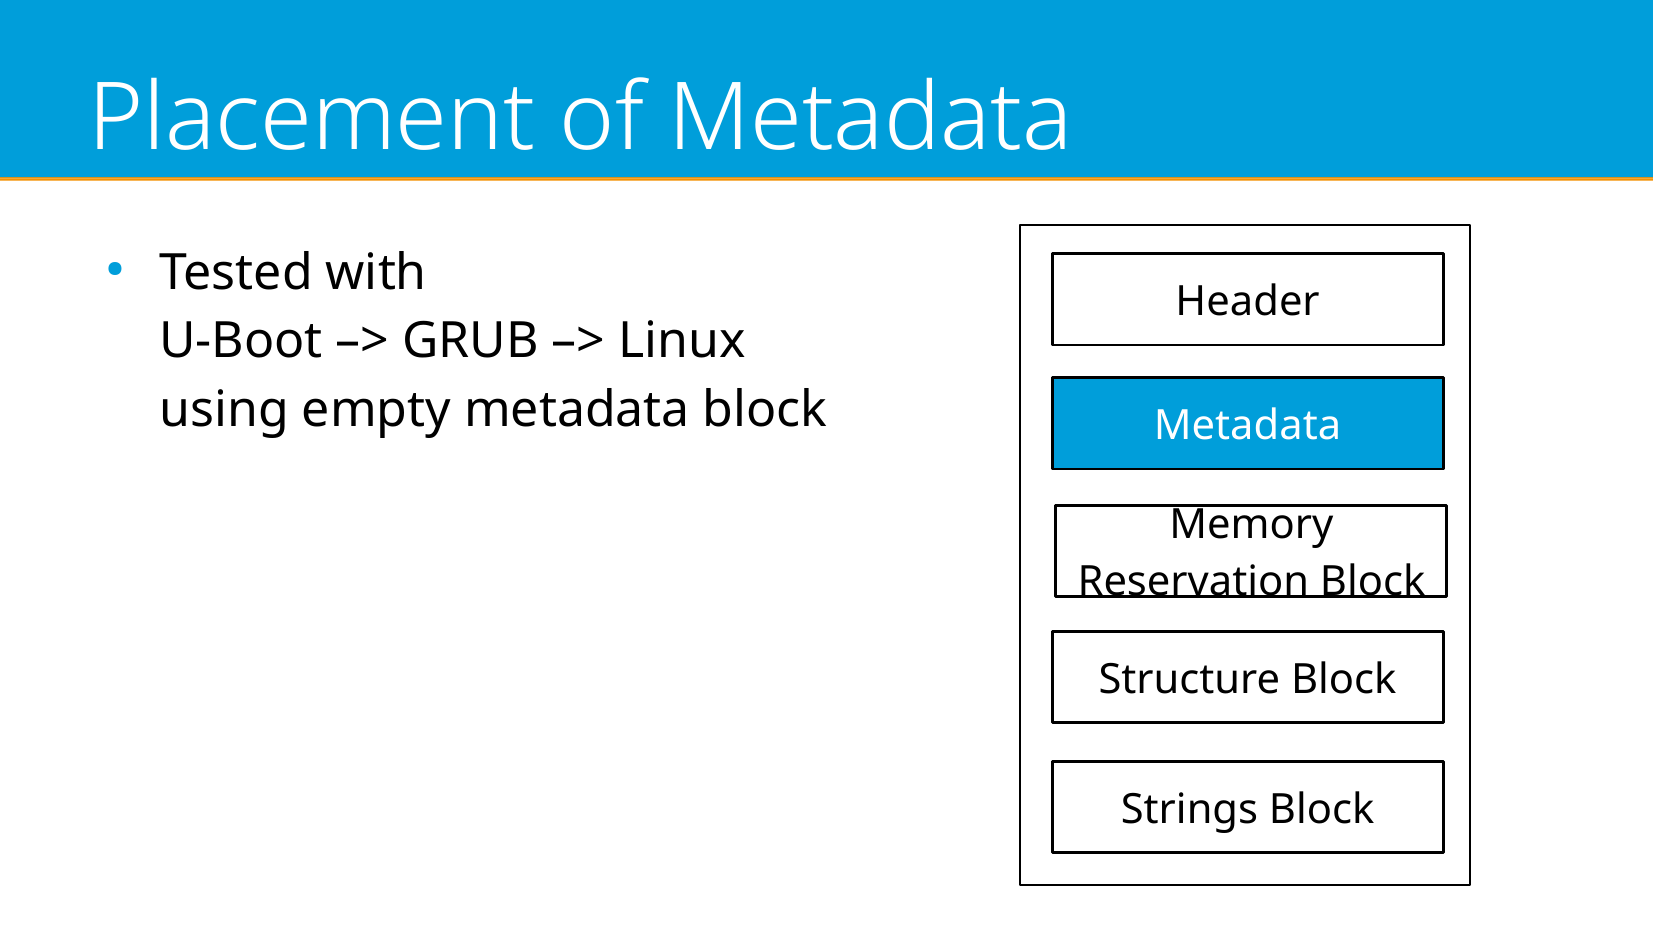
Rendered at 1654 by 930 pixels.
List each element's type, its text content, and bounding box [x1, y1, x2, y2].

text_box Memory Reservation Block [1055, 505, 1447, 597]
list Tested with U-Boot –> GRUB –> Linux using empty metadata block [88, 236, 931, 893]
text_box Strings Block [1052, 761, 1444, 853]
text_box Metadata [1052, 377, 1444, 470]
text_box Header [1052, 253, 1444, 345]
text_box Structure Block [1052, 631, 1444, 723]
text_box [1020, 225, 1471, 886]
title Placement of Metadata [88, 14, 1565, 178]
